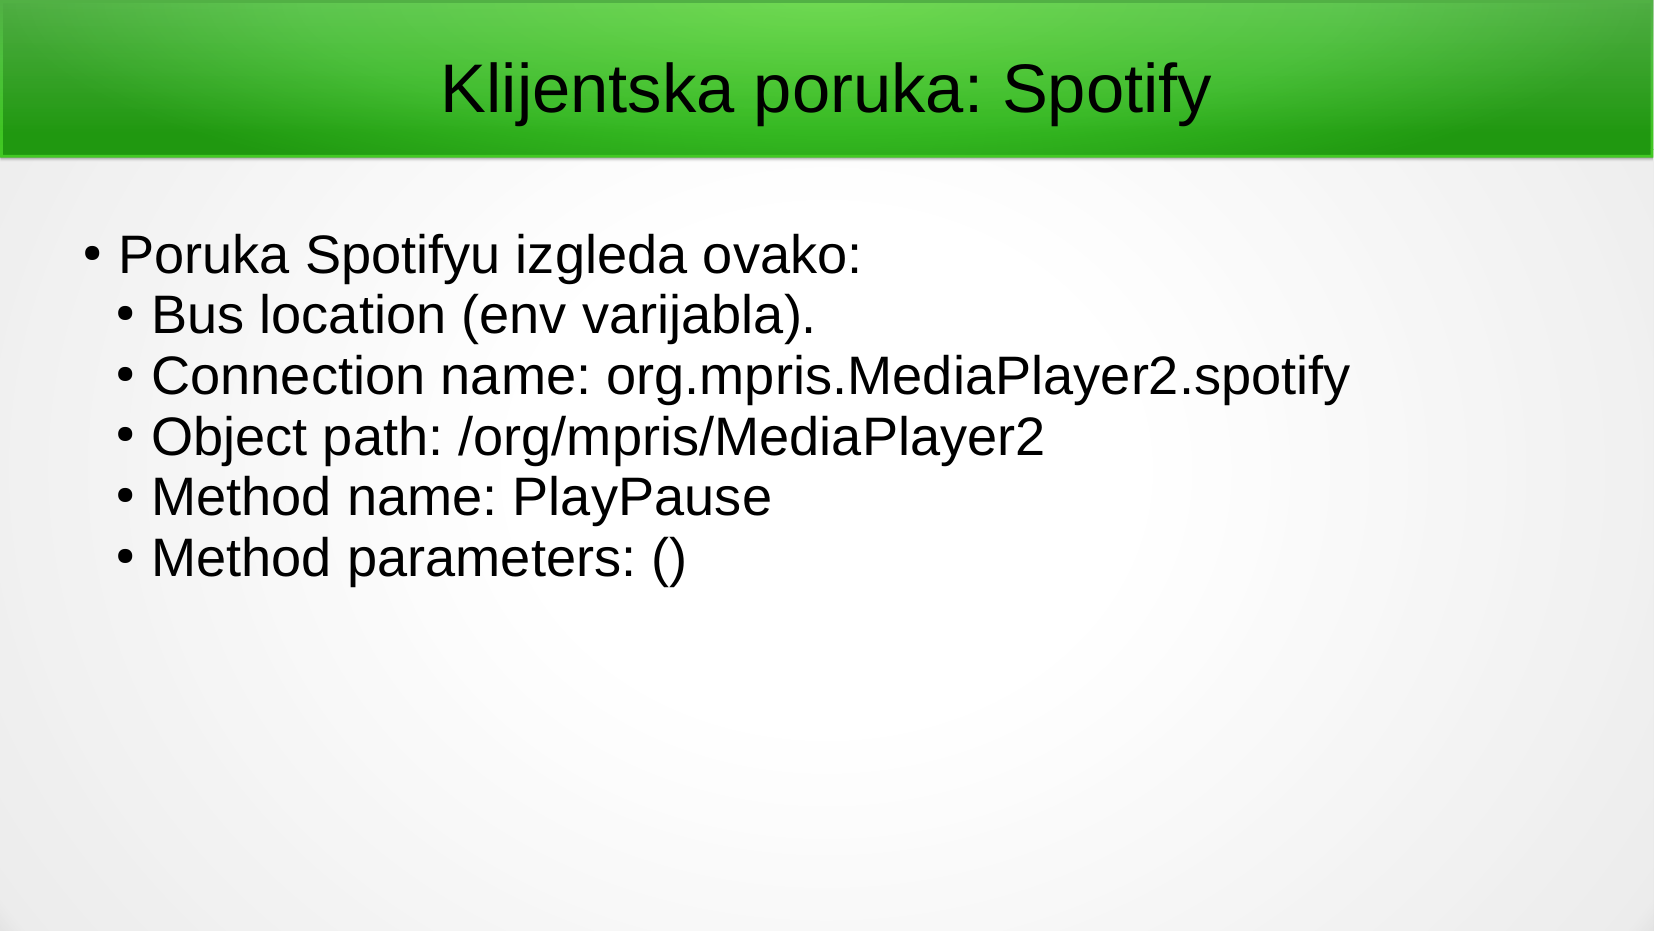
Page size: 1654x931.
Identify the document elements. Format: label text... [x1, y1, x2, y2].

title Klijentska poruka: Spotify [82, 35, 1571, 142]
subtitle Poruka Spotifyu izgleda ovako: Bus location (env varijabla). Connection name: org.mpris.MediaPlayer2.spotify Object path: /org/mpris/MediaPlayer2 Method name: PlayPause Method parameters: () [82, 224, 1571, 764]
